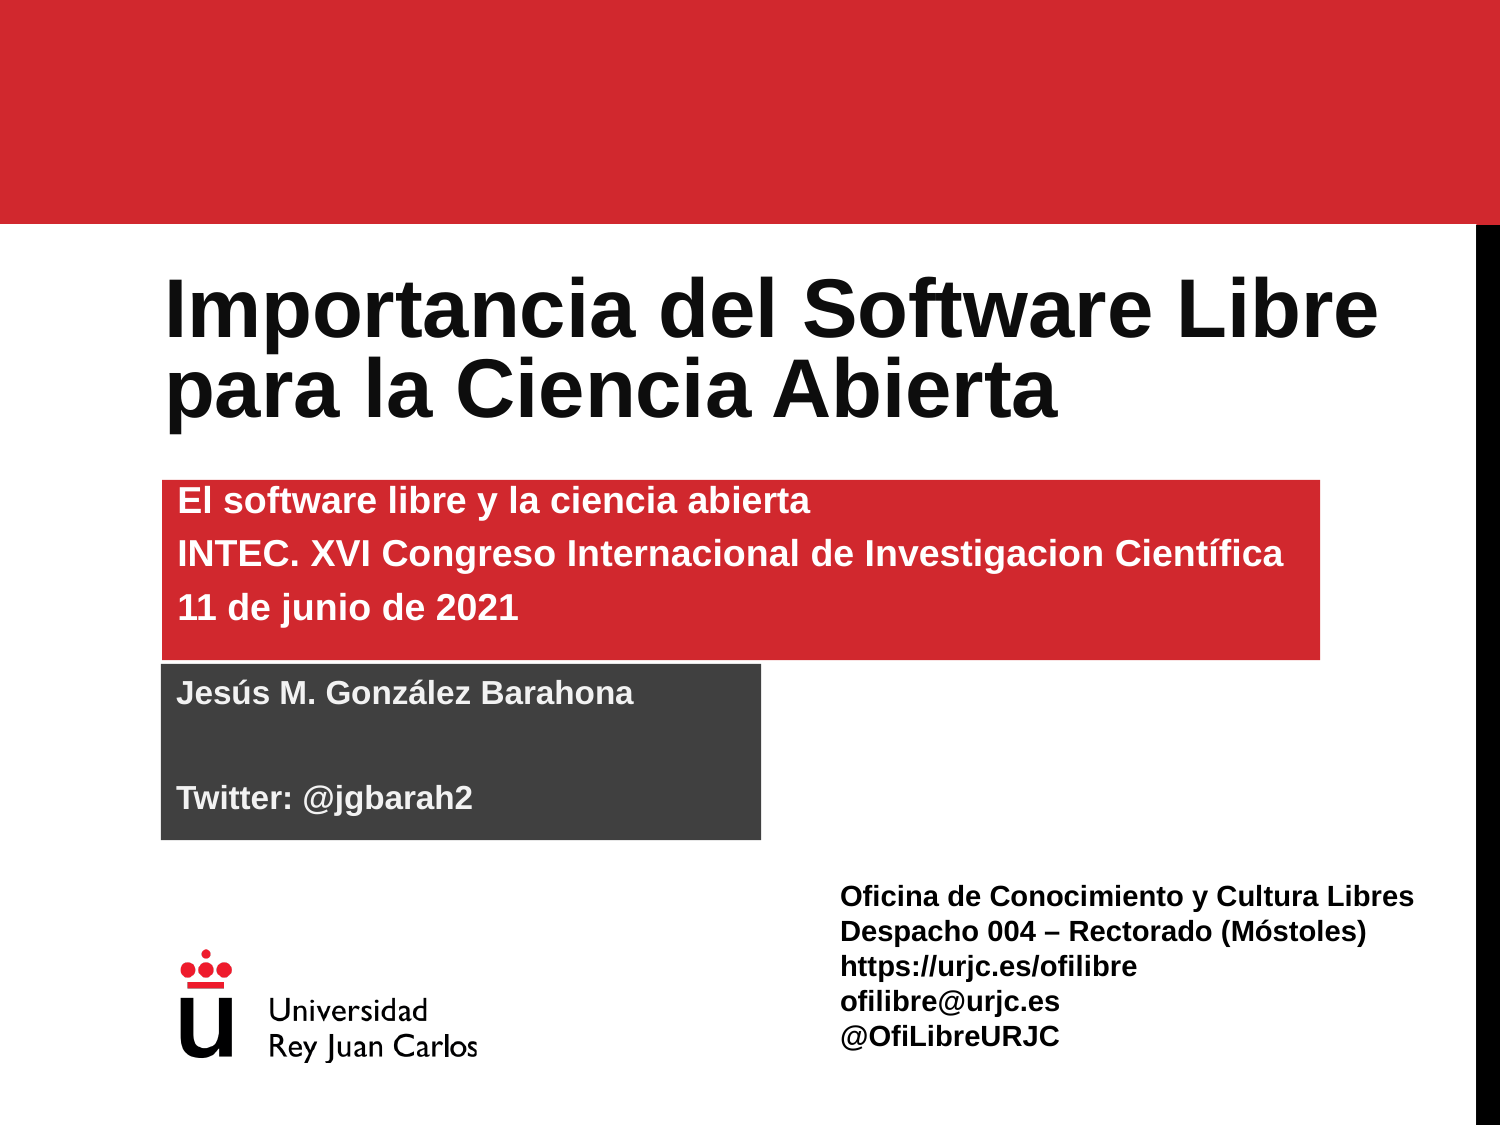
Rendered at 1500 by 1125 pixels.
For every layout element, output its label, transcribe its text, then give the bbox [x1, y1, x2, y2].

picture [180, 949, 477, 1063]
text_box El software libre y la ciencia abierta INTEC. XVI Congreso Internacional de Investigacion Científica 11 de junio de 2021 [162, 479, 1321, 661]
text_box Jesús M. González Barahona Twitter: @jgbarah2 [160, 663, 762, 841]
text_box Oficina de Conocimiento y Cultura Libres Despacho 004 – Rectorado (Móstoles) https://urjc.es/ofilibre ofilibre@urjc.es @OfiLibreURJC [825, 870, 1446, 1065]
text_box Importancia del Software Libre para la Ciencia Abierta [149, 179, 1411, 521]
text_box [0, 0, 1500, 224]
